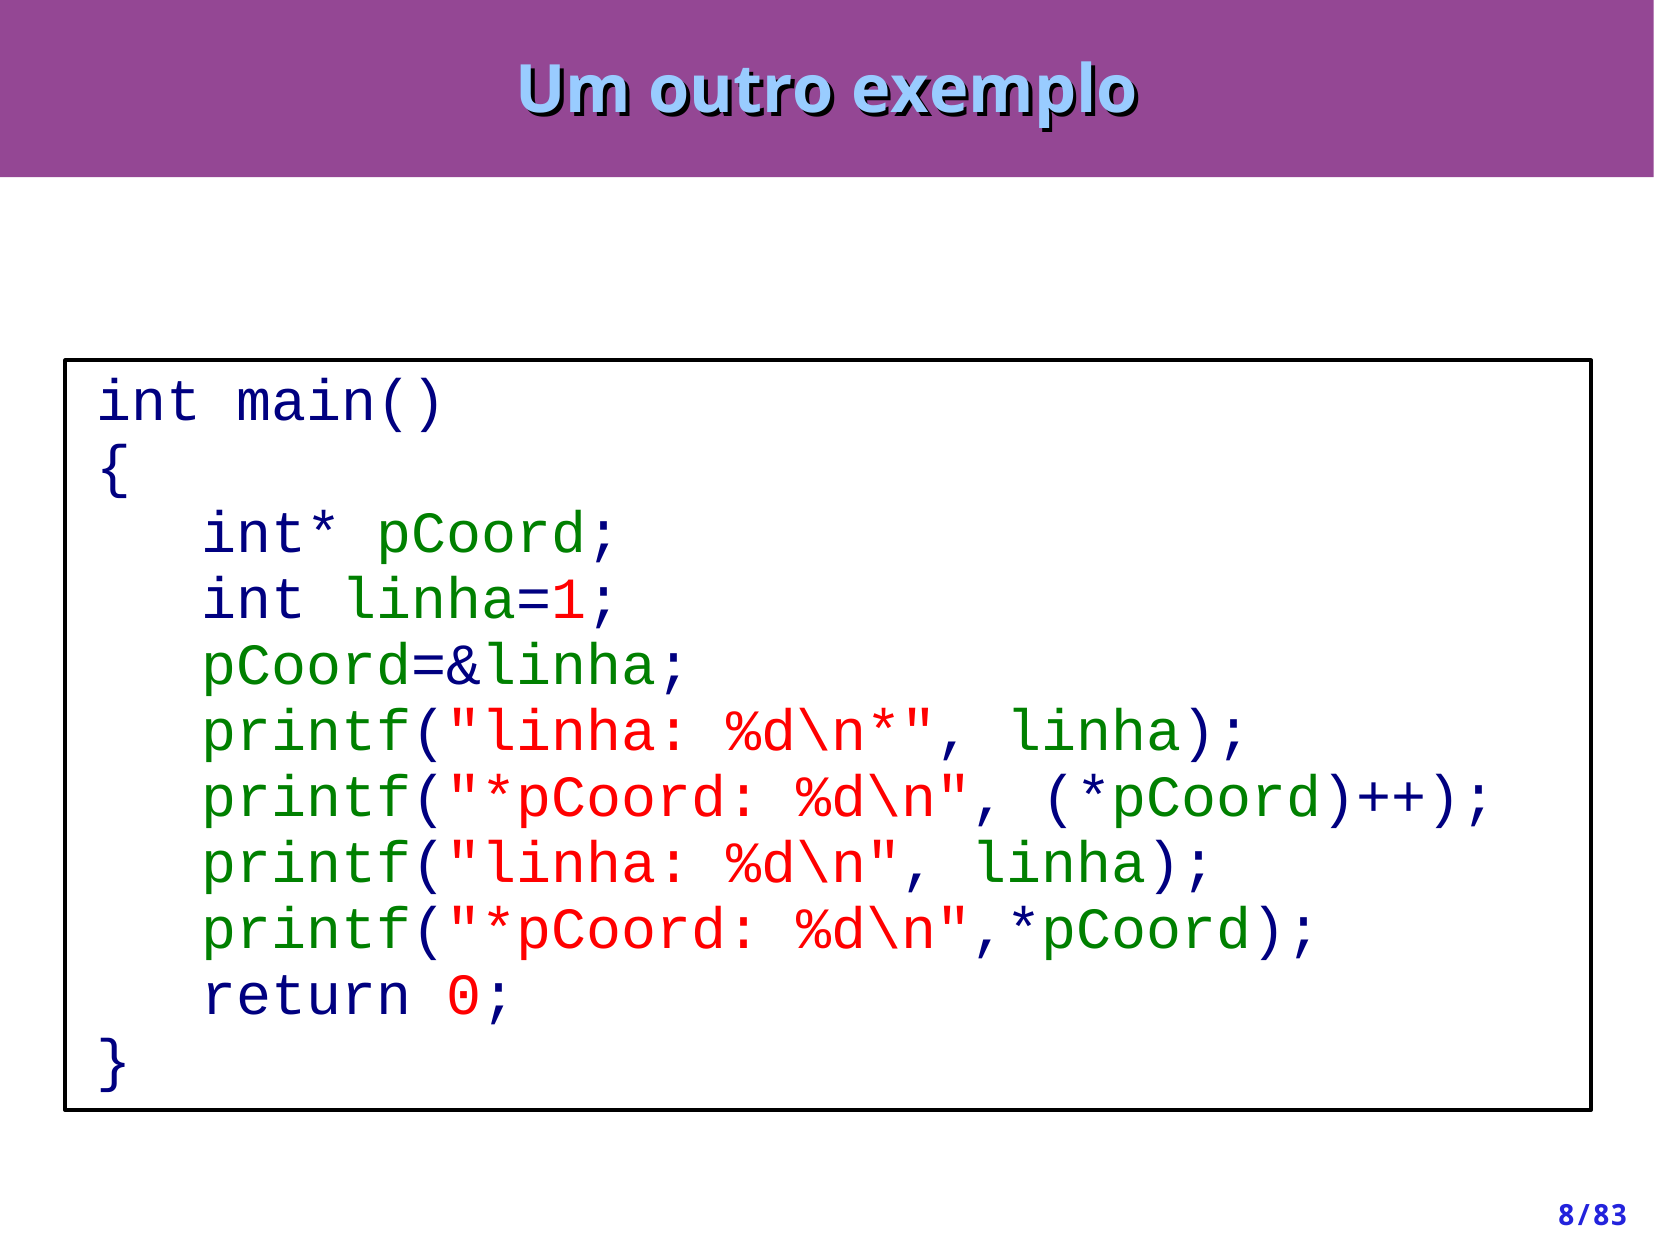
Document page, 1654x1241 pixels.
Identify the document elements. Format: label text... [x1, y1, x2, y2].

title Um outro exemplo [82, 0, 1571, 176]
text_box int main() { int* pCoord; int linha=1; pCoord=&linha; printf("linha: %d\n*", linha); printf("*pCoord: %d\n", (*pCoord)++); printf("linha: %d\n", linha); printf("*pCoord: %d\n",*pCoord); return 0; } [65, 360, 1592, 1111]
